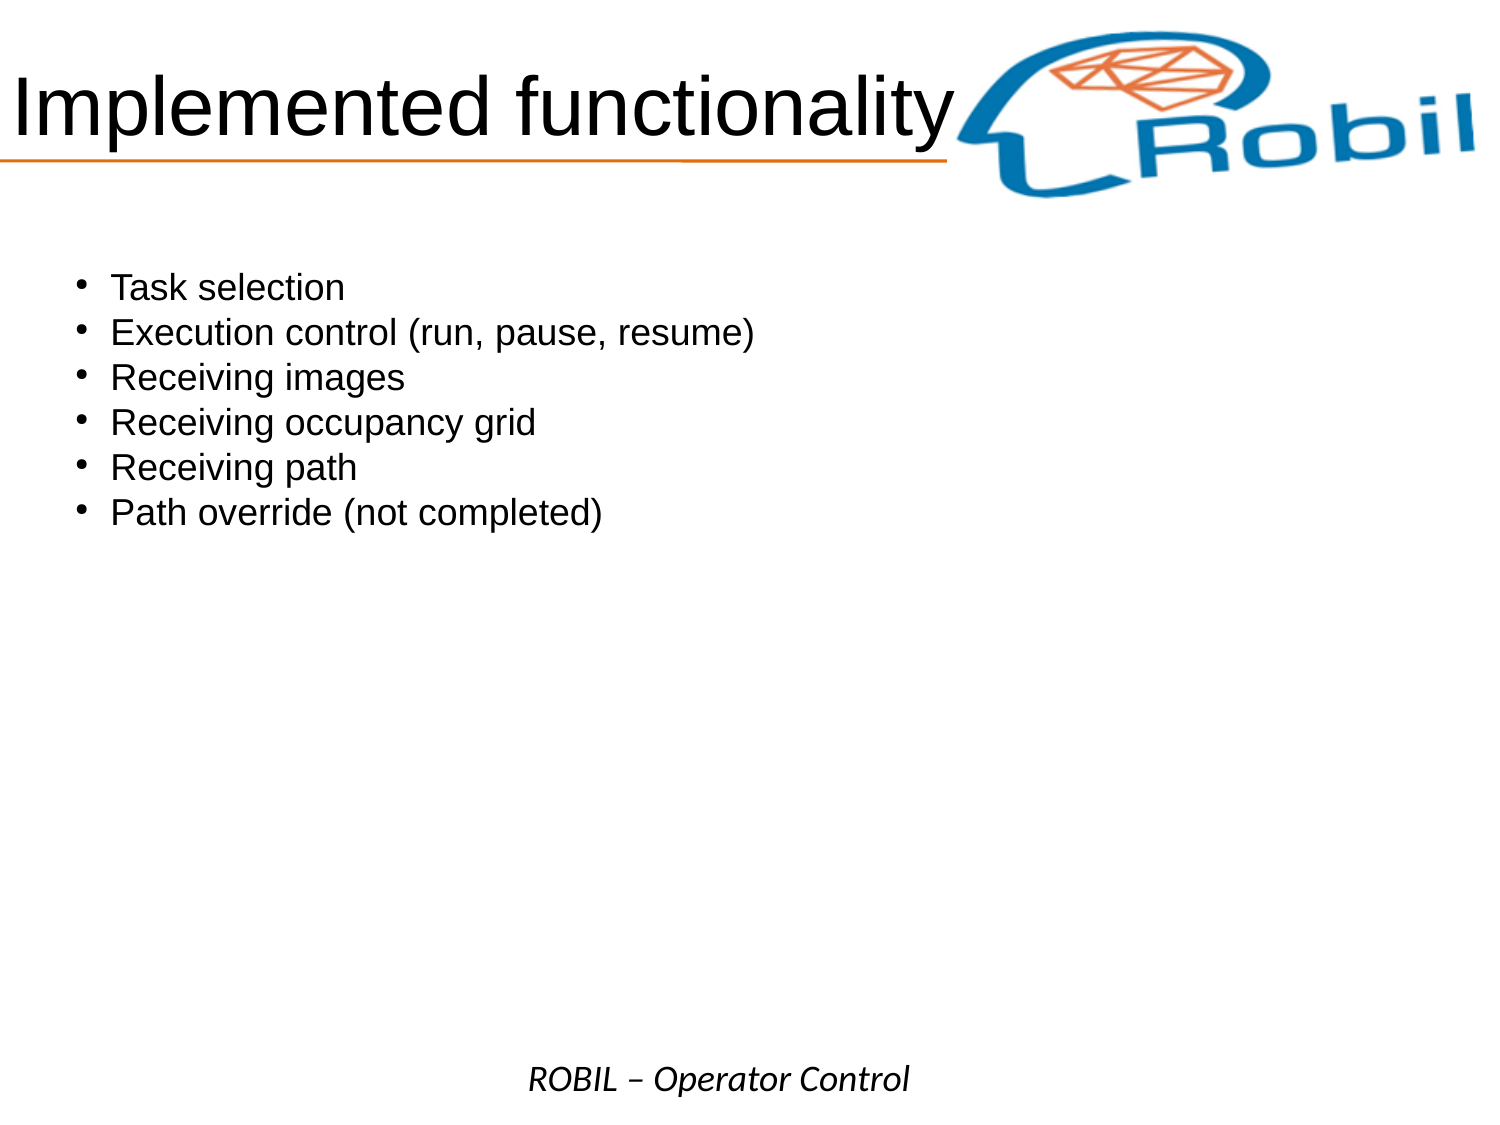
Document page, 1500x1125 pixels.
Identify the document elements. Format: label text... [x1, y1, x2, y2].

text_box Task selection Execution control (run, pause, resume) Receiving images Receiving occupancy grid Receiving path Path override (not completed) [75, 263, 1395, 916]
picture [947, 4, 1483, 205]
text_box ROBIL – Operator Control [513, 1046, 1020, 1125]
text_box Implemented functionality [11, 8, 1362, 197]
